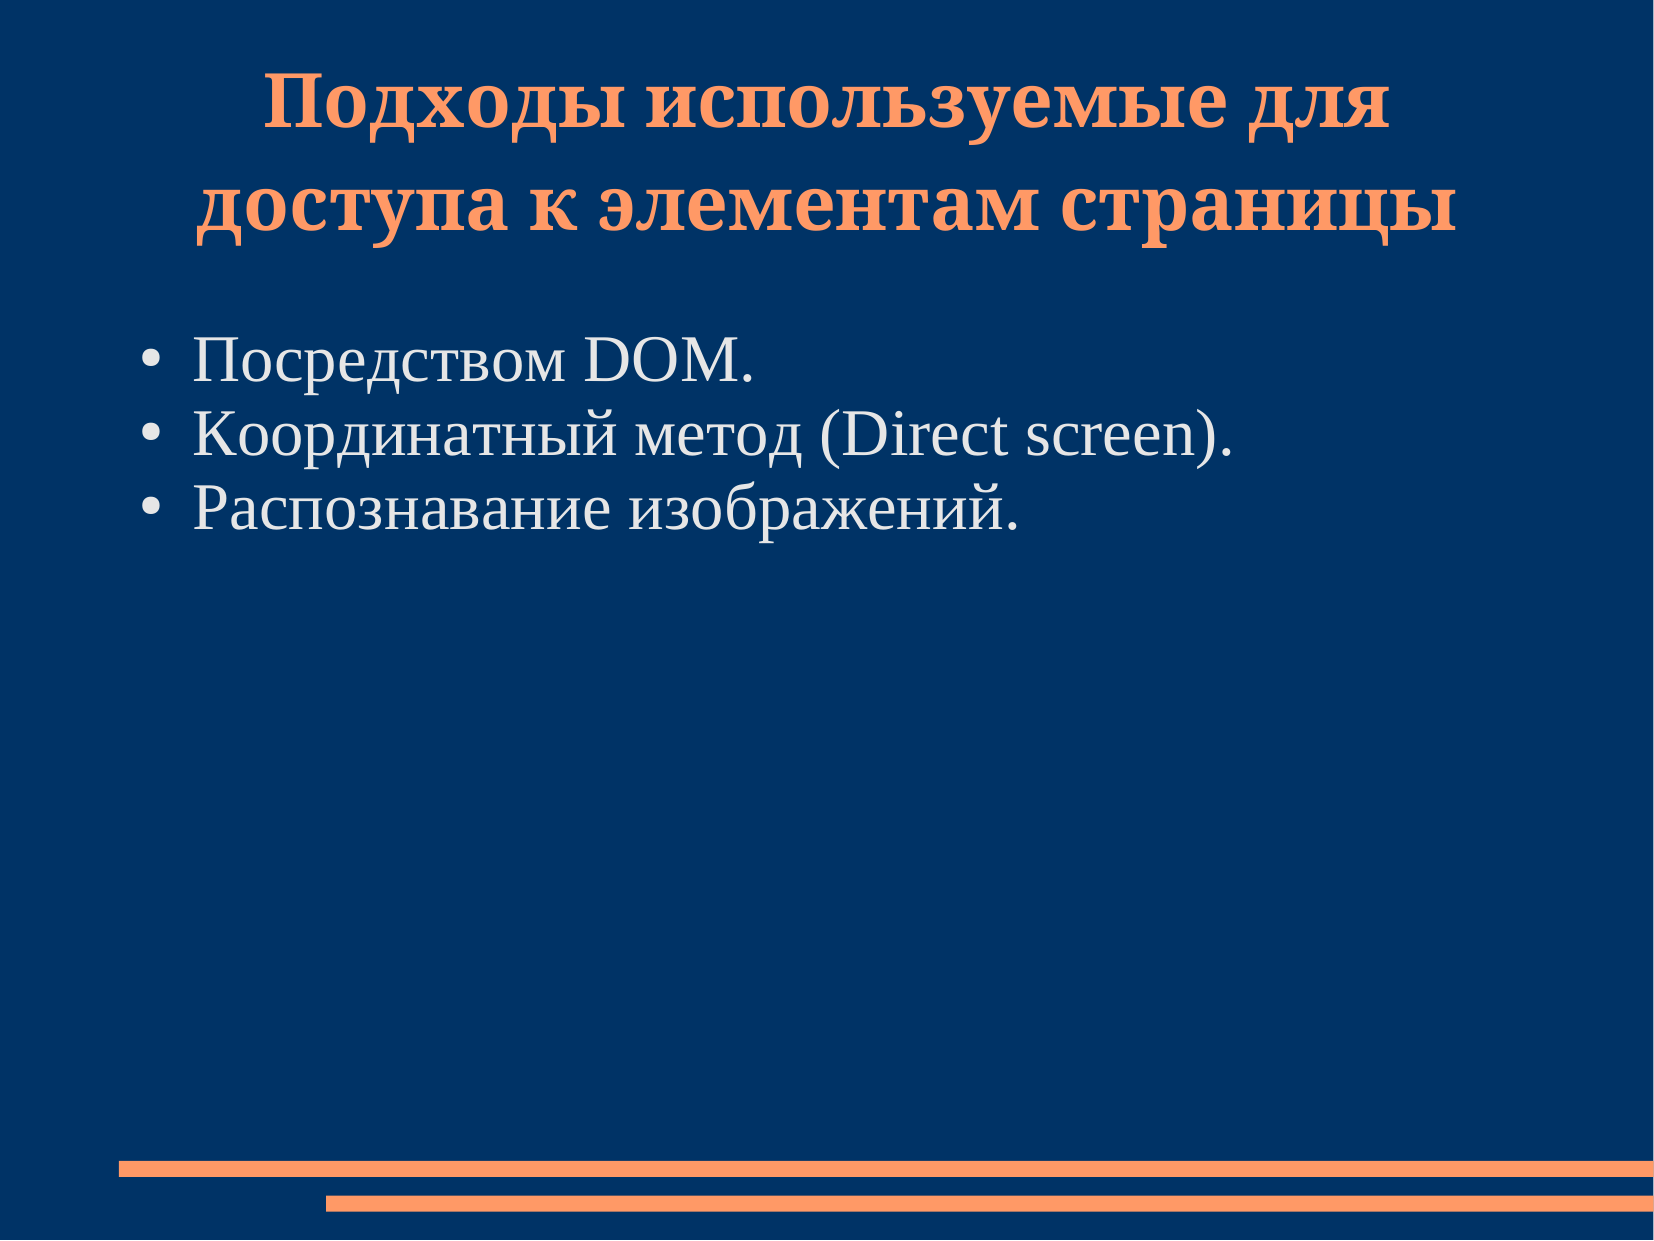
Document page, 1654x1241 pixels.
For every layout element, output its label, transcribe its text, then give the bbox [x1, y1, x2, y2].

title Подходы используемые для доступа к элементам страницы [121, 46, 1534, 254]
list Посредством DOM. Координатный метод (Direct screen). Распознавание изображений. [121, 322, 1561, 1141]
